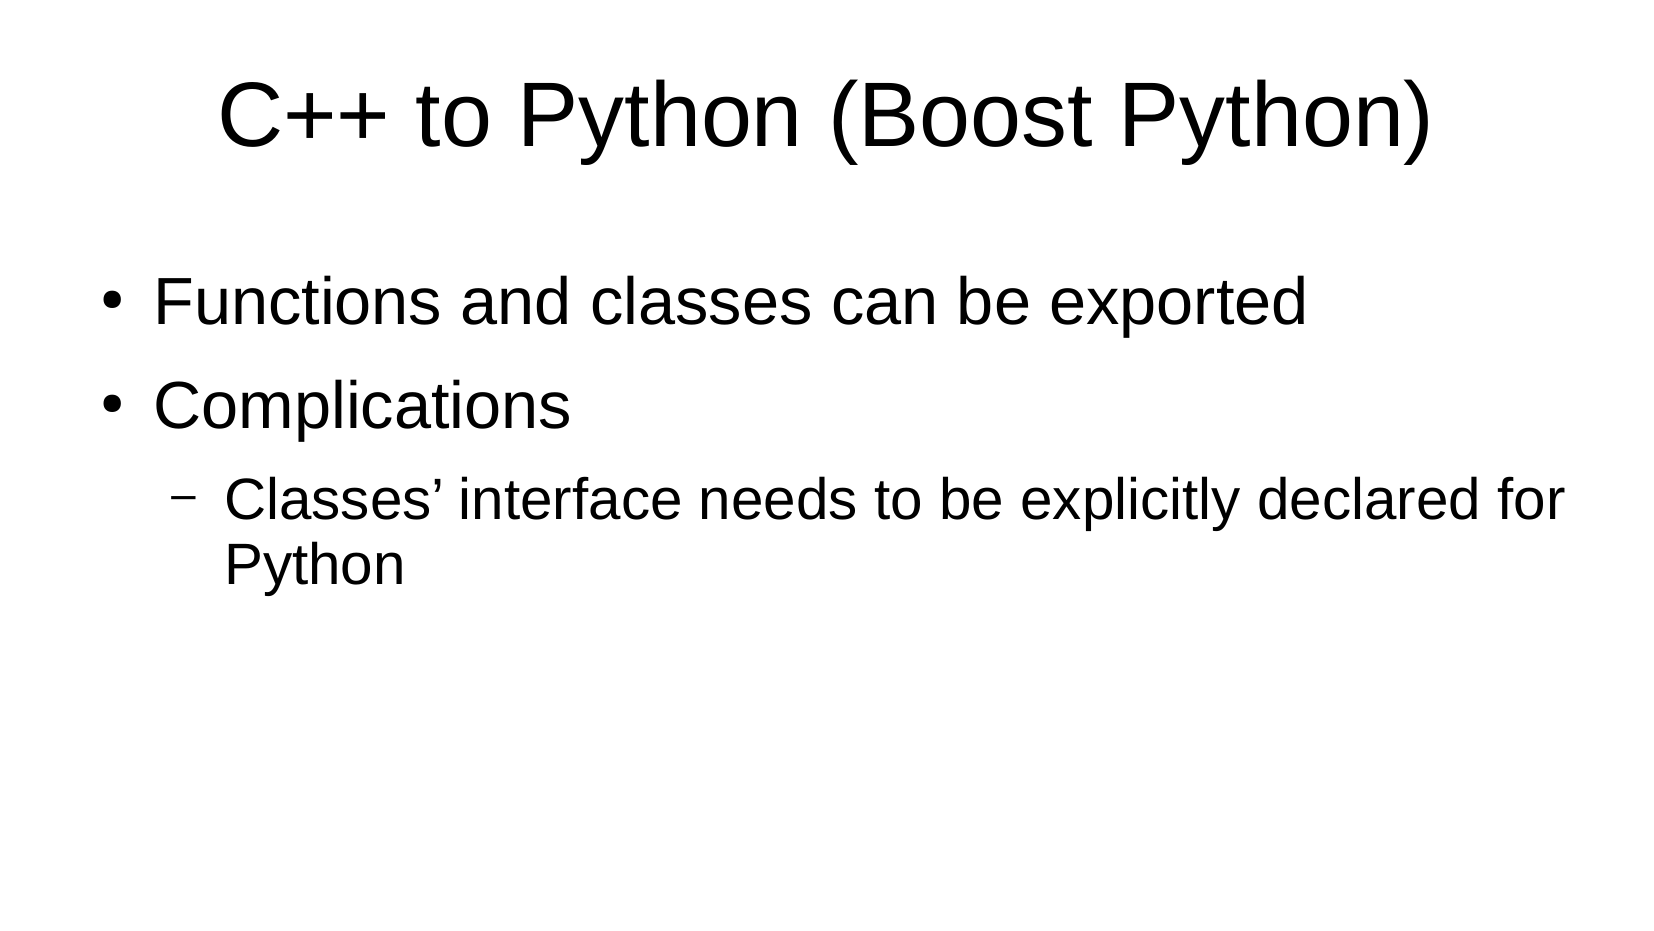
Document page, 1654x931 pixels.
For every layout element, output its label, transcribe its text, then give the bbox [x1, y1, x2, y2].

title C++ to Python (Boost Python) [82, 37, 1571, 193]
list Functions and classes can be exported Complications Classes’ interface needs to be explicitly declared for Python Boost provides indexing suites for std::vector and std::map [82, 263, 1571, 804]
